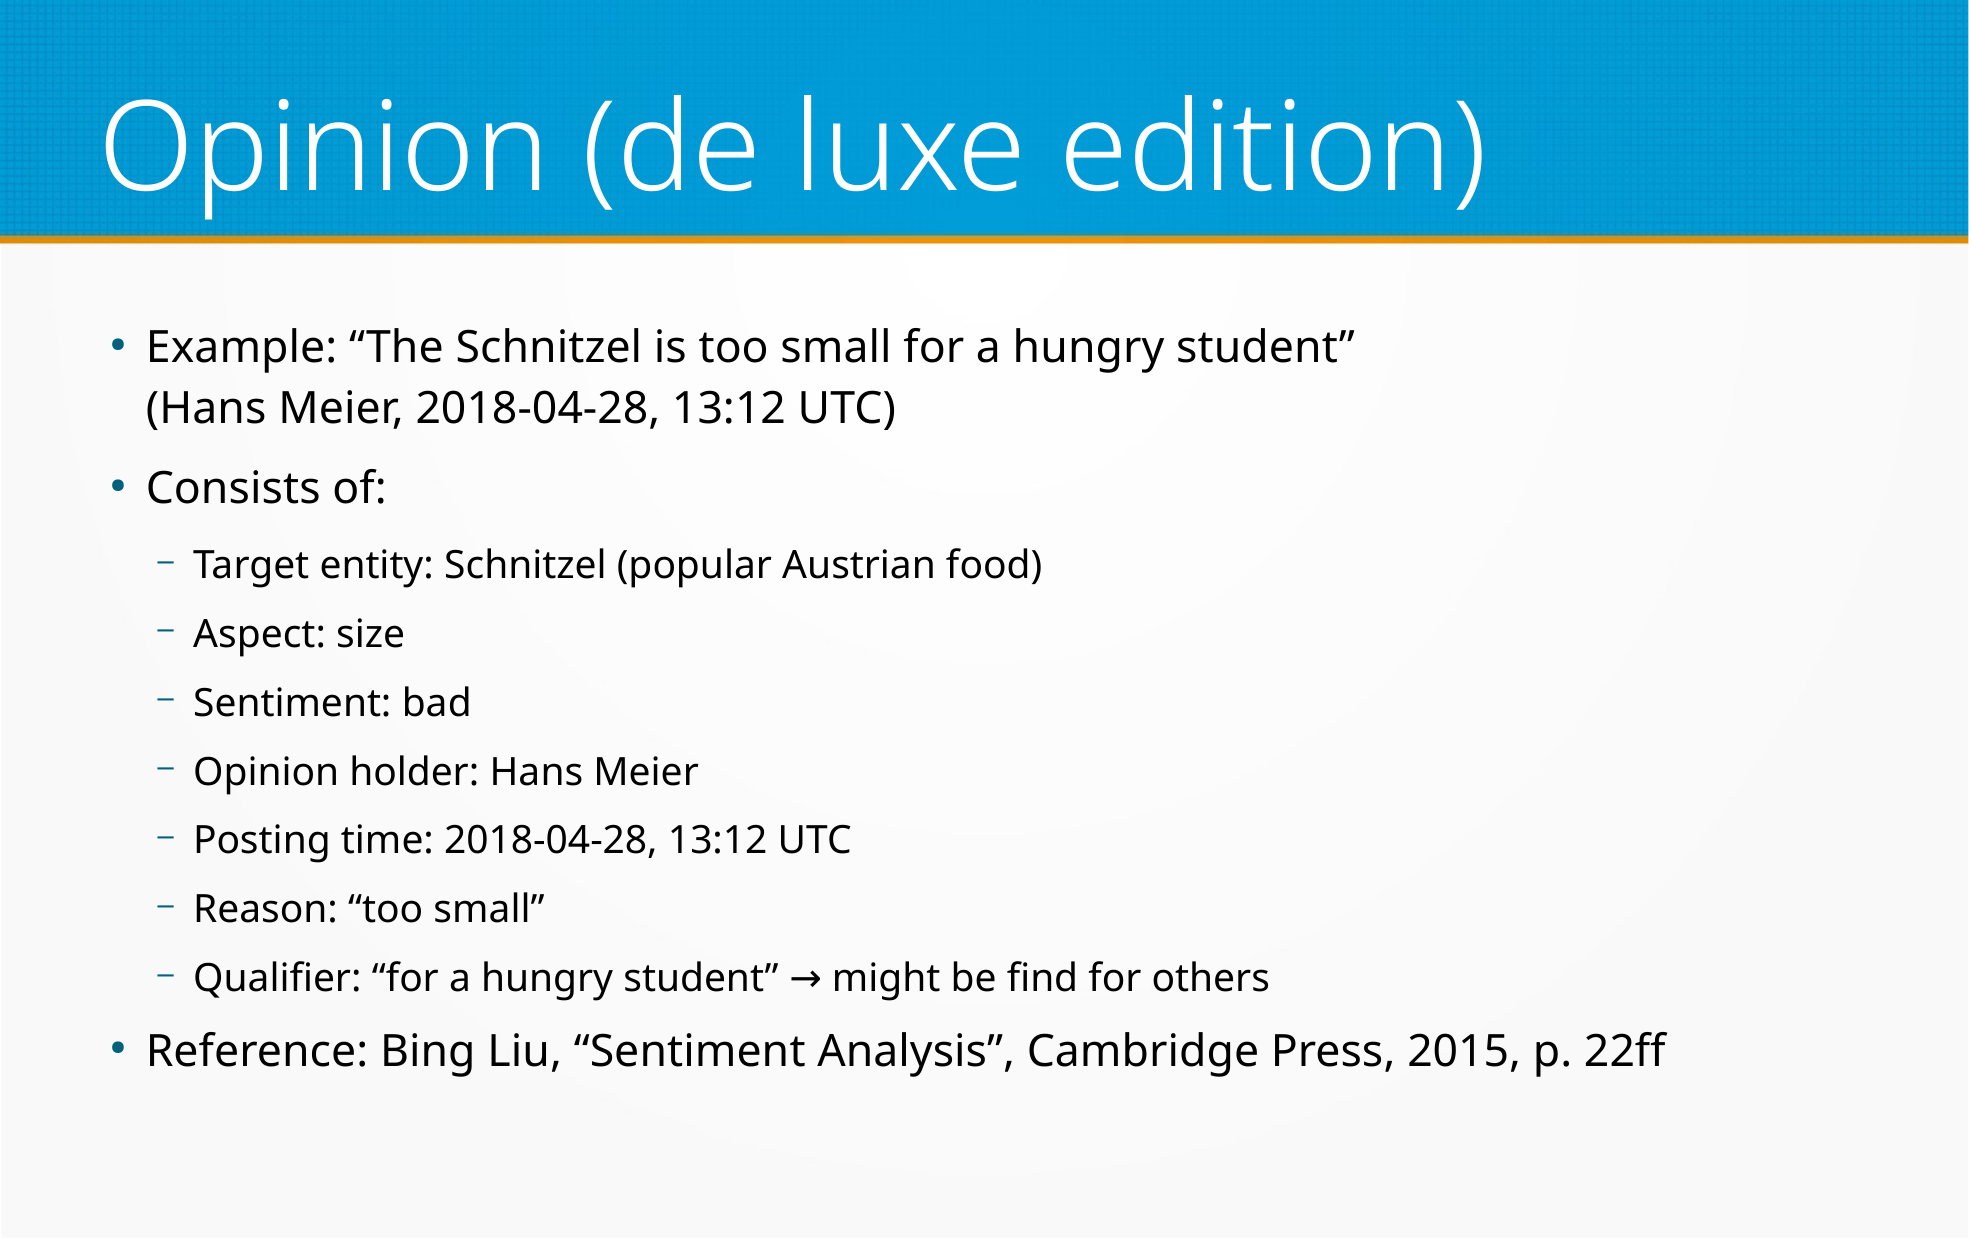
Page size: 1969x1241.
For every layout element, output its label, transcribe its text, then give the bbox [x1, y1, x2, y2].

picture [0, 233, 1969, 1241]
list Example: “The Schnitzel is too small for a hungry student” (Hans Meier, 2018-04-28, 13:12 UTC) Consists of: Target entity: Schnitzel (popular Austrian food) Aspect: size Sentiment: bad Opinion holder: Hans Meier Posting time: 2018-04-28, 13:12 UTC Reason: “too small” Qualifier: “for a hungry student” → might be find for others Reference: Bing Liu, “Sentiment Analysis”, Cambridge Press, 2015, p. 22ff [98, 315, 1861, 1081]
title Opinion (de luxe edition) [98, 19, 1870, 227]
